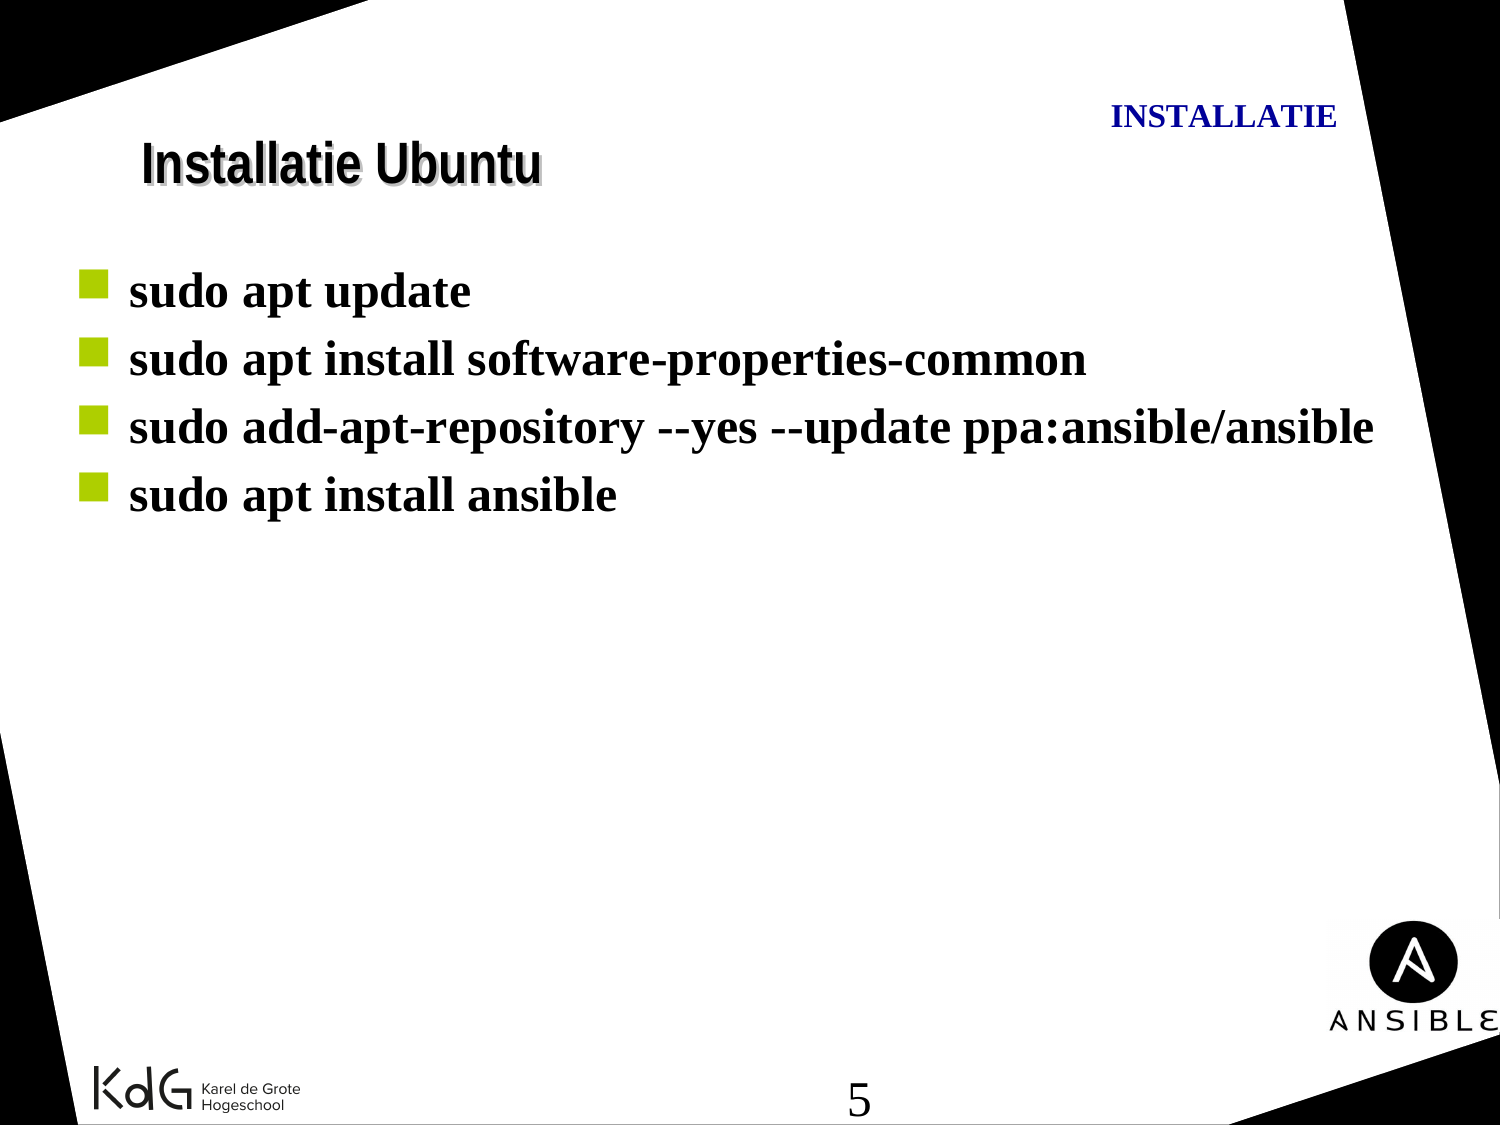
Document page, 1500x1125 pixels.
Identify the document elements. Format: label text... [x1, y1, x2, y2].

title Installatie Ubuntu [141, 72, 1447, 253]
text_box INSTALLATIE [1034, 89, 1411, 144]
list sudo apt update sudo apt install software-properties-common sudo add-apt-repository --yes --update ppa:ansible/ansible sudo apt install ansible [75, 263, 1425, 1006]
picture [94, 1066, 300, 1113]
picture [1326, 919, 1500, 1032]
